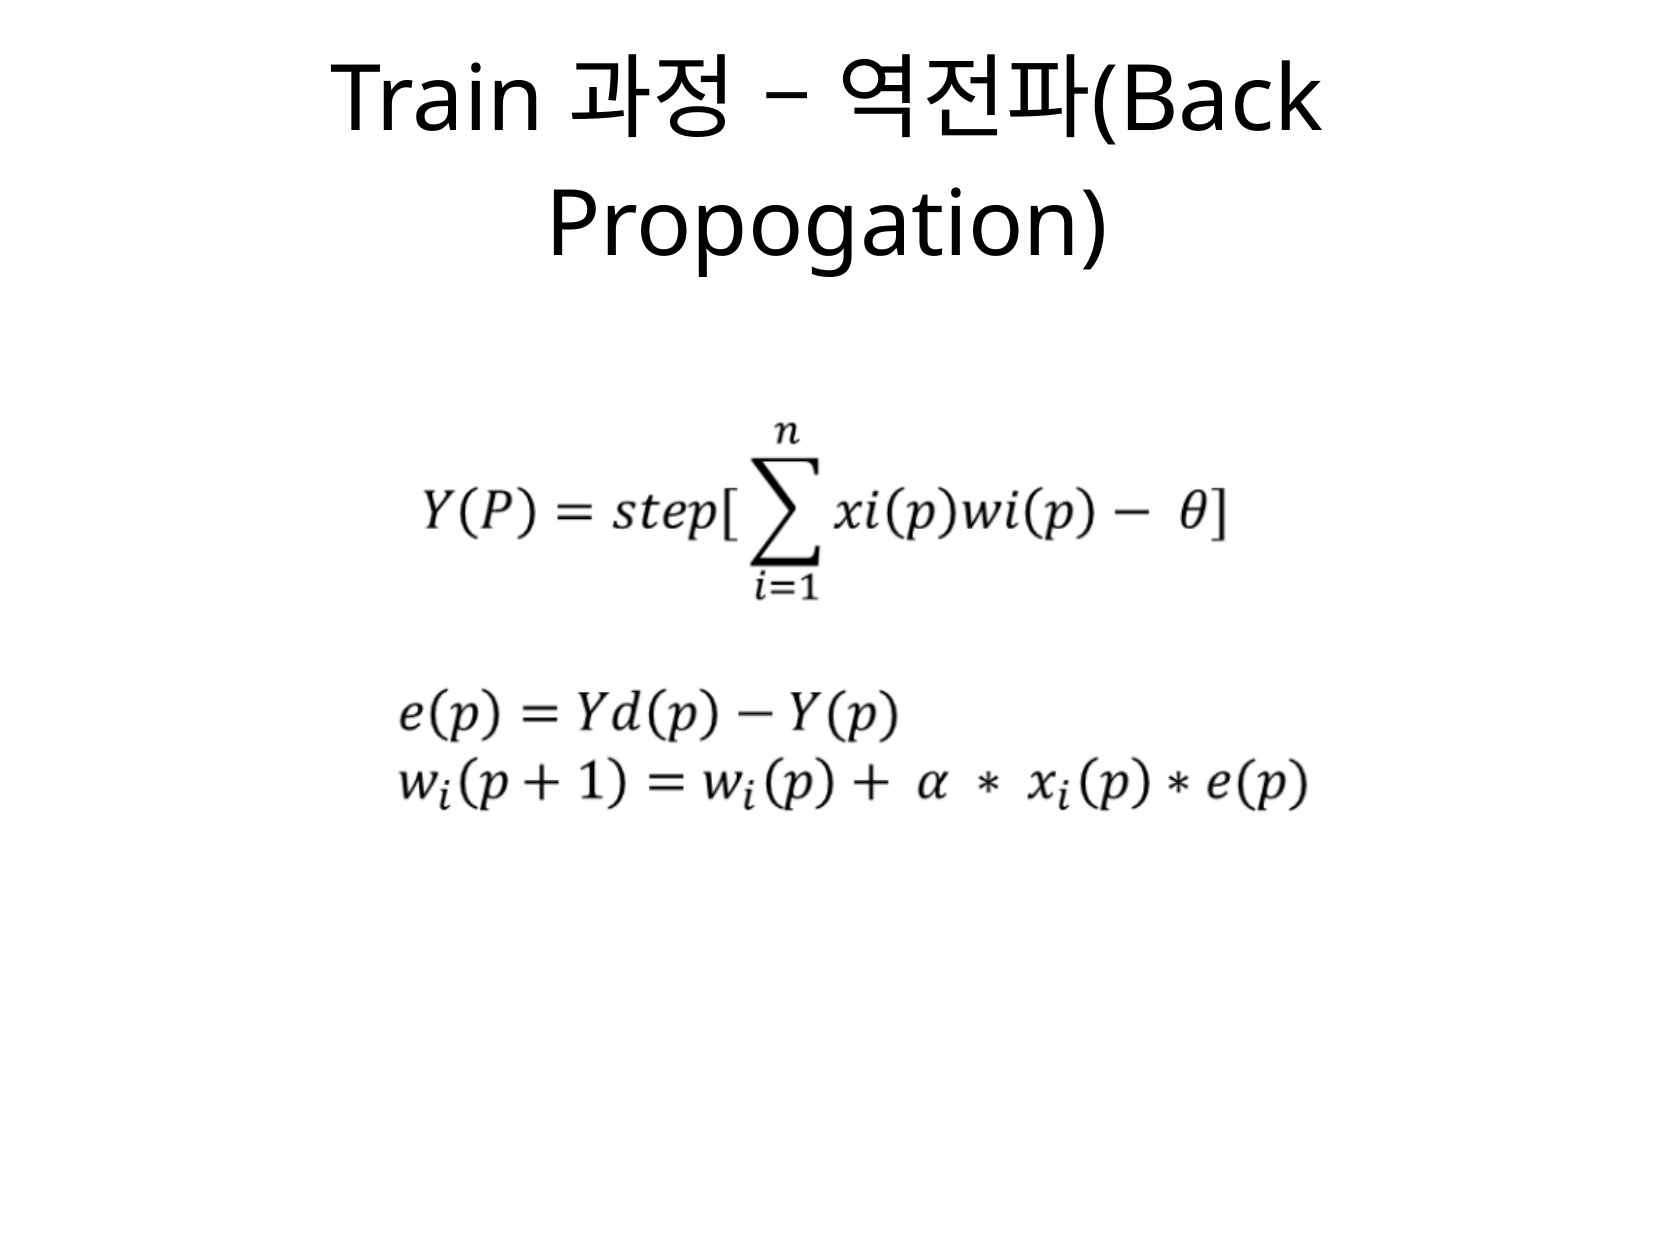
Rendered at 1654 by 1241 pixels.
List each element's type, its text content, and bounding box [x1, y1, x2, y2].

picture [371, 669, 1347, 851]
picture [406, 421, 1312, 615]
title Train 과정 – 역전파(Back Propogation) [82, 47, 1571, 259]
